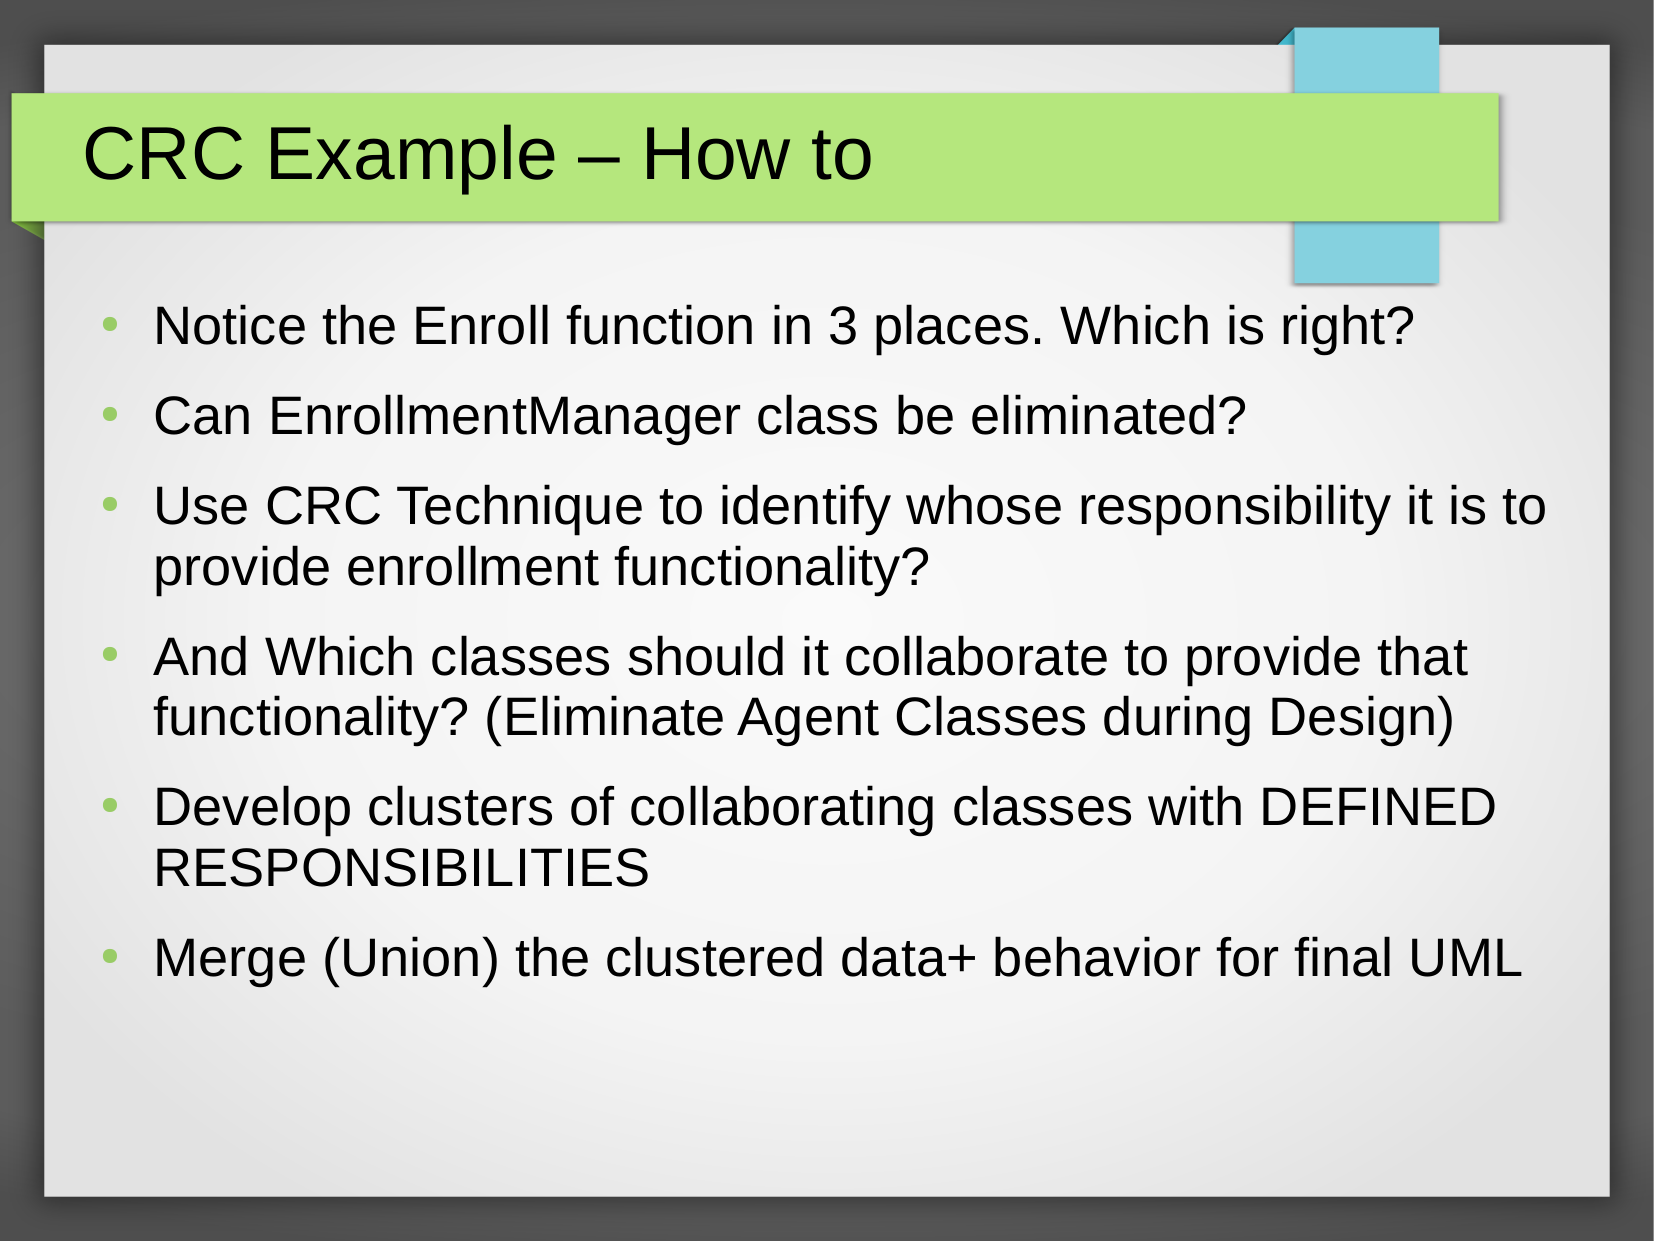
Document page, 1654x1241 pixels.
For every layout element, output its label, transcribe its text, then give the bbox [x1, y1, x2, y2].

list Notice the Enroll function in 3 places. Which is right? Can EnrollmentManager class be eliminated? Use CRC Technique to identify whose responsibility it is to provide enrollment functionality? And Which classes should it collaborate to provide that functionality? (Eliminate Agent Classes during Design) Develop clusters of collaborating classes with DEFINED RESPONSIBILITIES Merge (Union) the clustered data+ behavior for final UML [82, 295, 1571, 1015]
title CRC Example – How to [82, 94, 1264, 213]
picture [0, 0, 1654, 1241]
